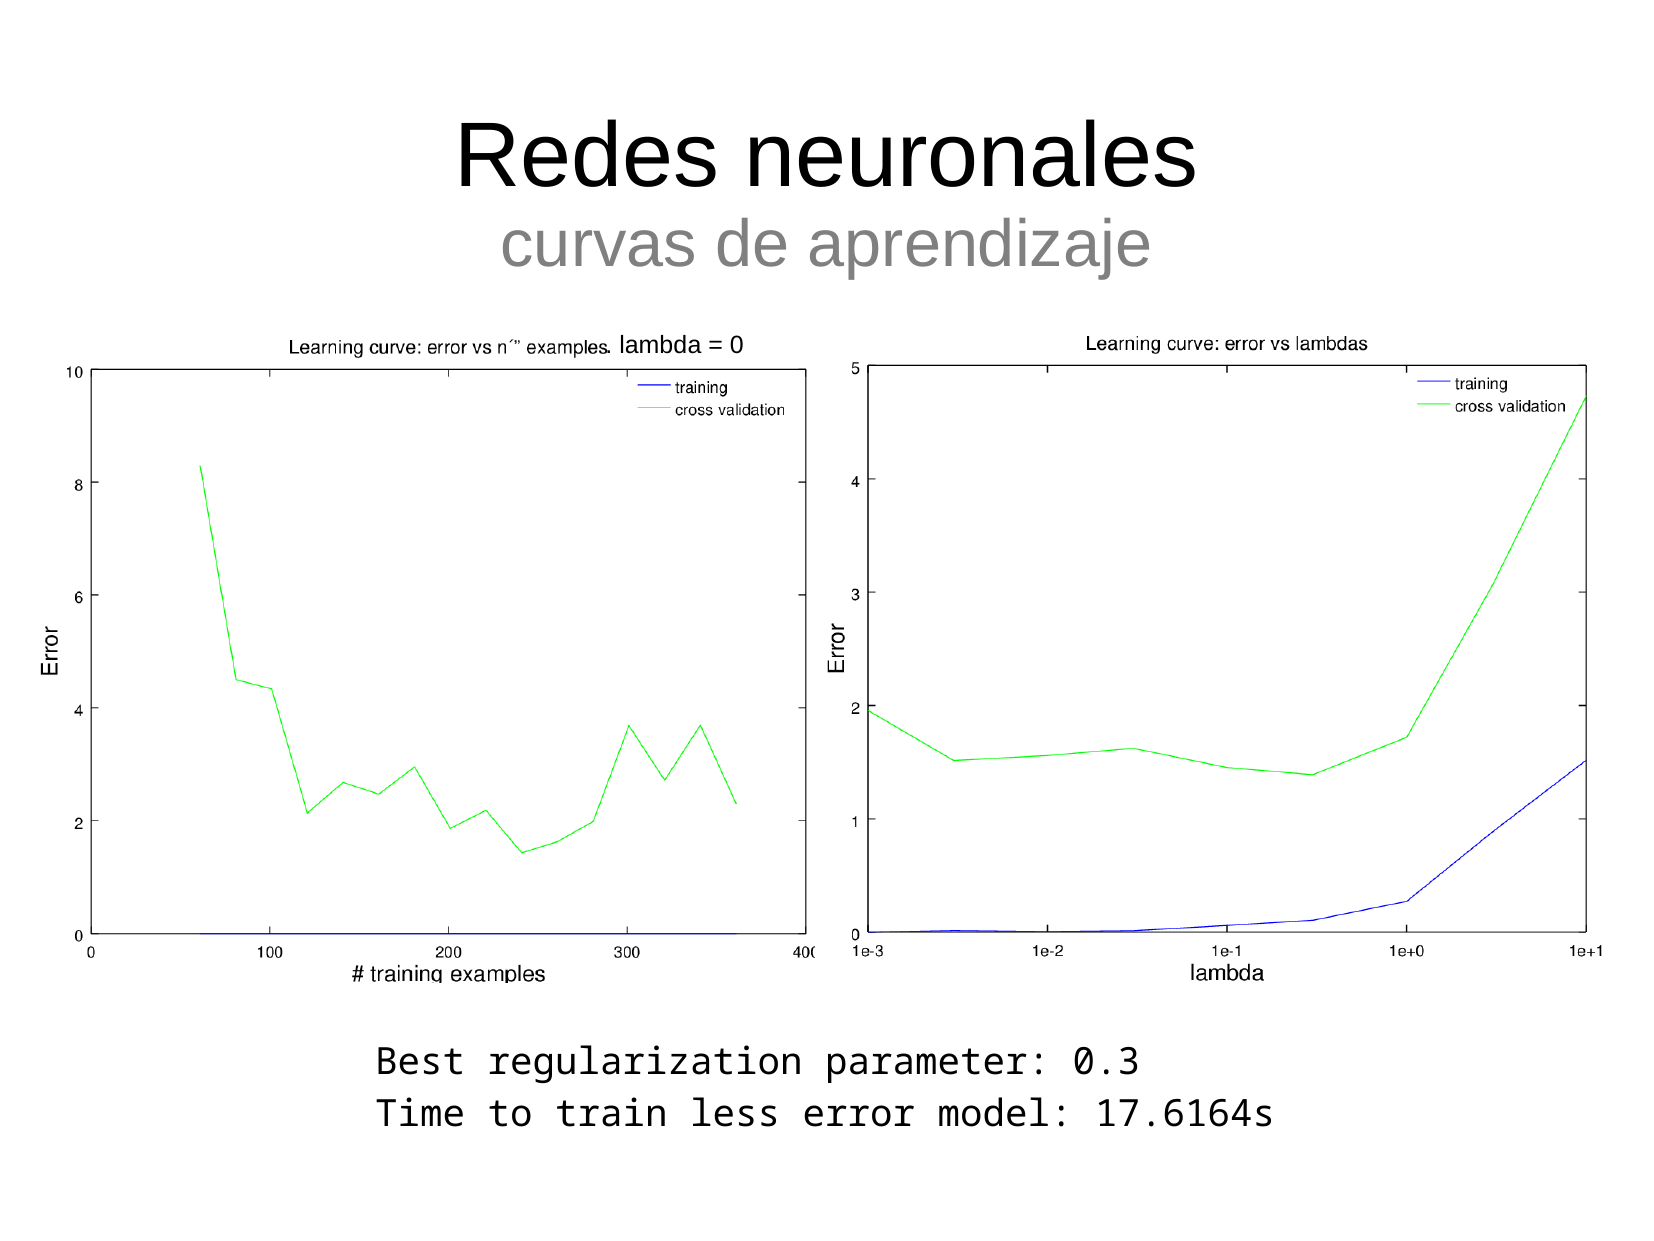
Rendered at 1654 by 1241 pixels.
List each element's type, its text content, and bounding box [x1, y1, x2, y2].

title Redes neuronales curvas de aprendizaje [82, 88, 1571, 296]
text_box Best regularization parameter: 0.3 Time to train less error model: 17.6164s [360, 1027, 1300, 1130]
text_box . lambda = 0 [590, 323, 768, 367]
picture [33, 334, 1605, 983]
